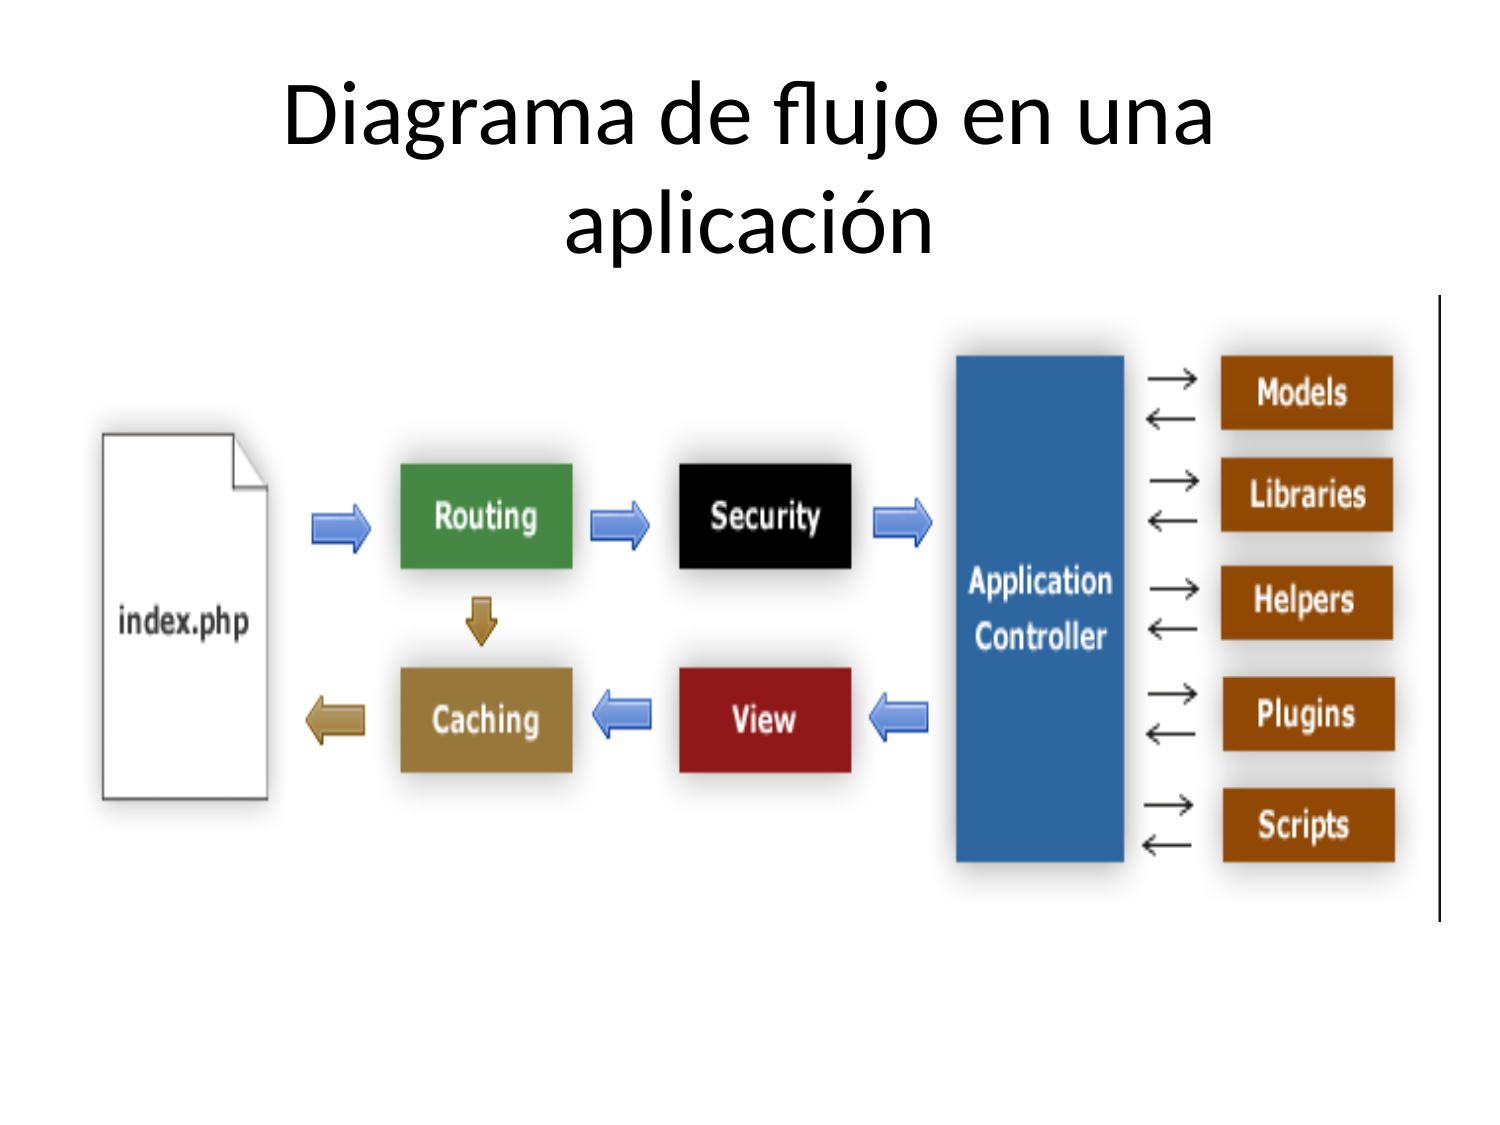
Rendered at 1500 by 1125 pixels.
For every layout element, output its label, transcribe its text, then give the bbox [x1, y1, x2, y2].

picture [63, 295, 1441, 922]
title Diagrama de flujo en una aplicación [75, 45, 1425, 233]
